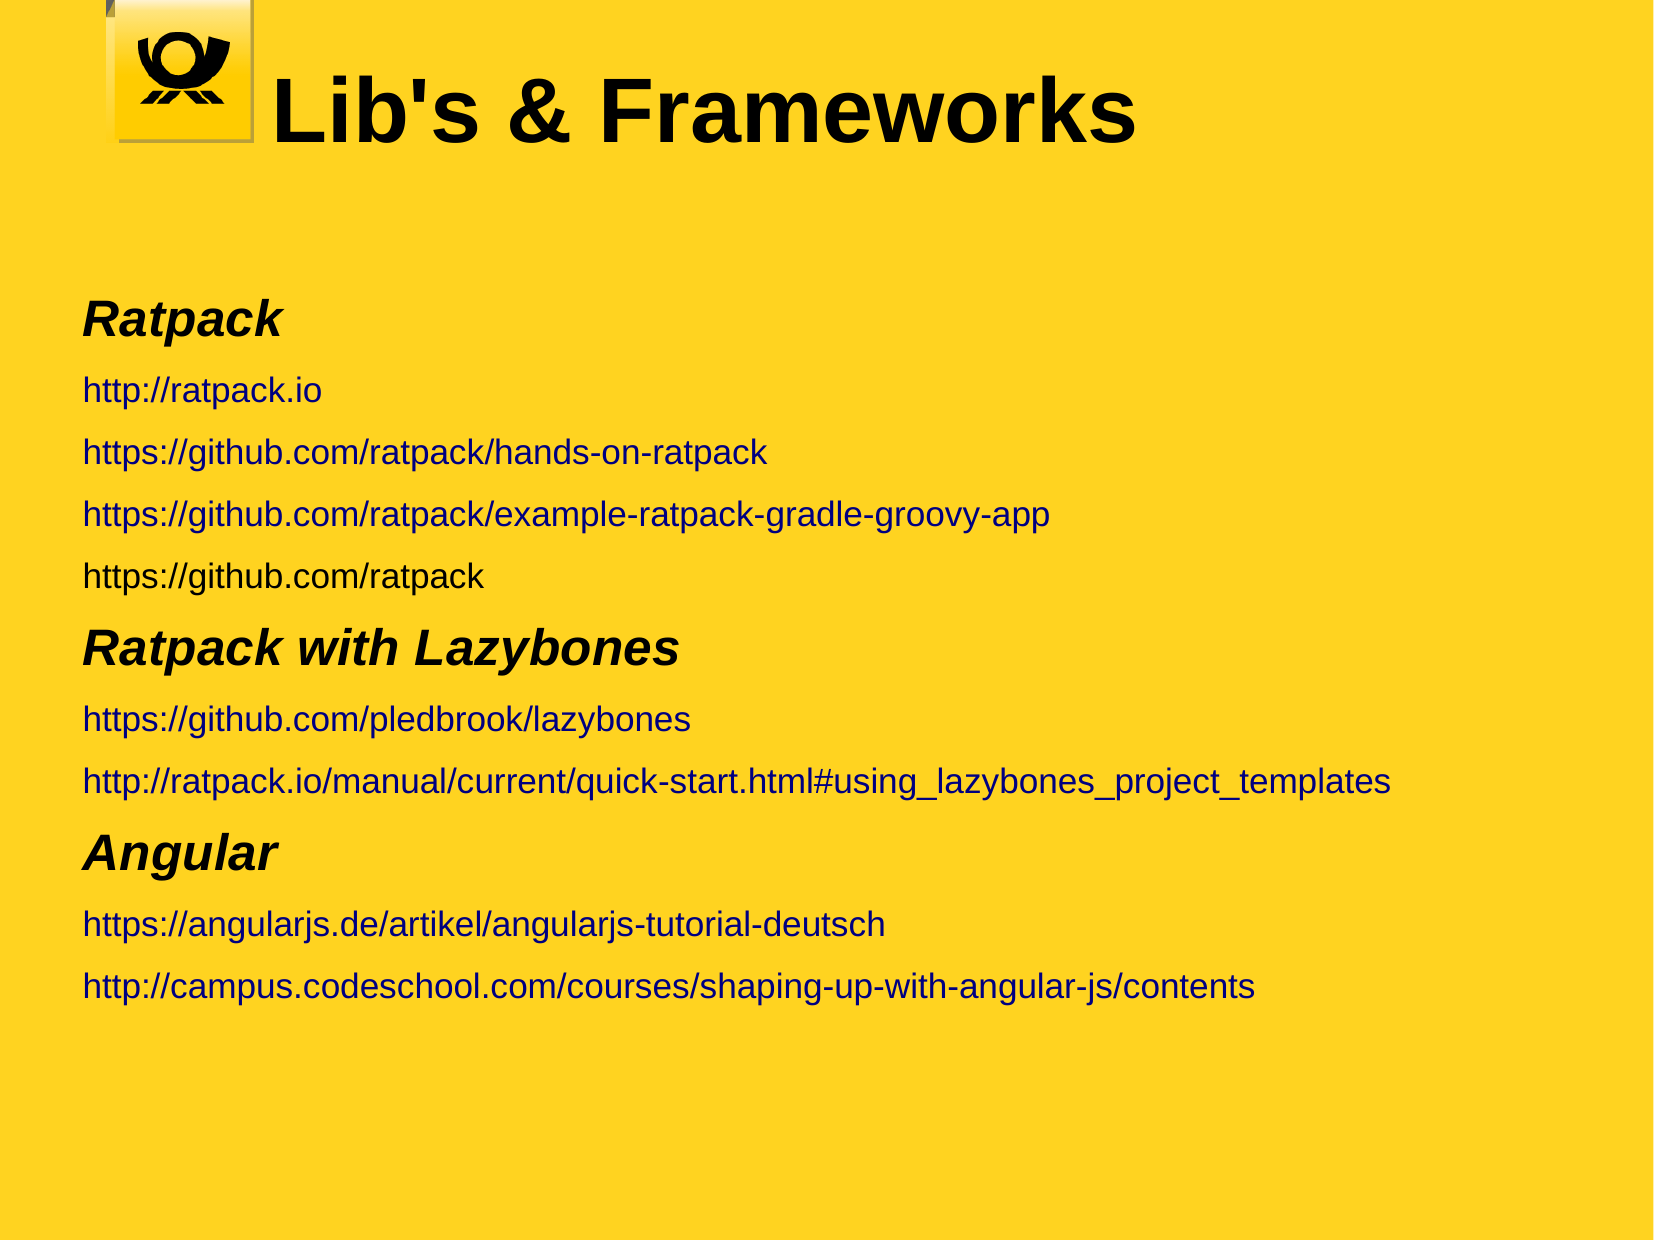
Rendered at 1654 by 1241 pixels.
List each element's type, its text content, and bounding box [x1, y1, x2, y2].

list Ratpack http://ratpack.io https://github.com/ratpack/hands-on-ratpack https://github.com/ratpack/example-ratpack-gradle-groovy-app https://github.com/ratpack Ratpack with Lazybones https://github.com/pledbrook/lazybones http://ratpack.io/manual/current/quick-start.html#using_lazybones_project_templates Angular https://angularjs.de/artikel/angularjs-tutorial-deutsch http://campus.codeschool.com/courses/shaping-up-with-angular-js/contents [82, 289, 1426, 1010]
picture [106, 0, 254, 143]
title Lib's & Frameworks [271, 35, 1571, 187]
